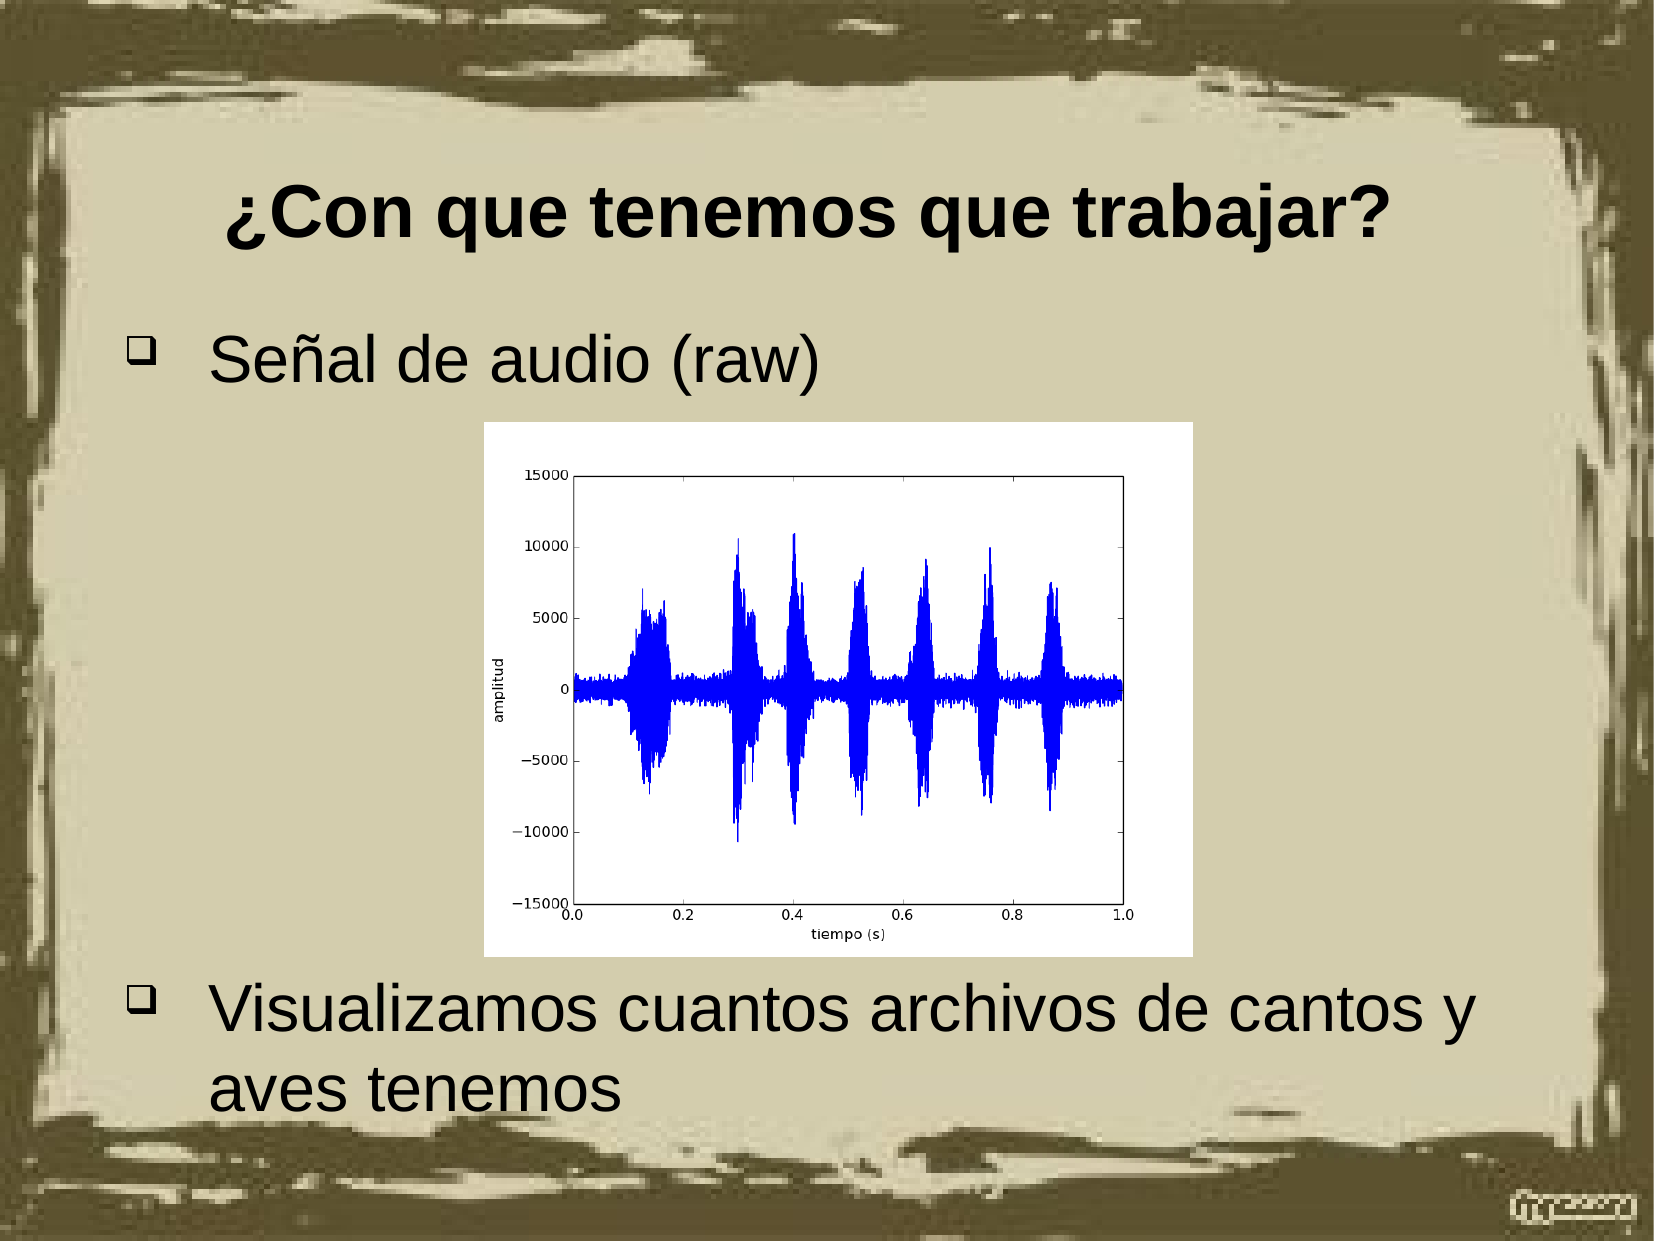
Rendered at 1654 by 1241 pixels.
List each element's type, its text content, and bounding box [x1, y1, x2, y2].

text_box Señal de audio (raw) Visualizamos cuantos archivos de cantos y aves tenemos [123, 315, 1612, 1035]
text_box ¿Con que tenemos que trabajar? [65, 104, 1554, 312]
picture [0, 0, 1654, 1241]
